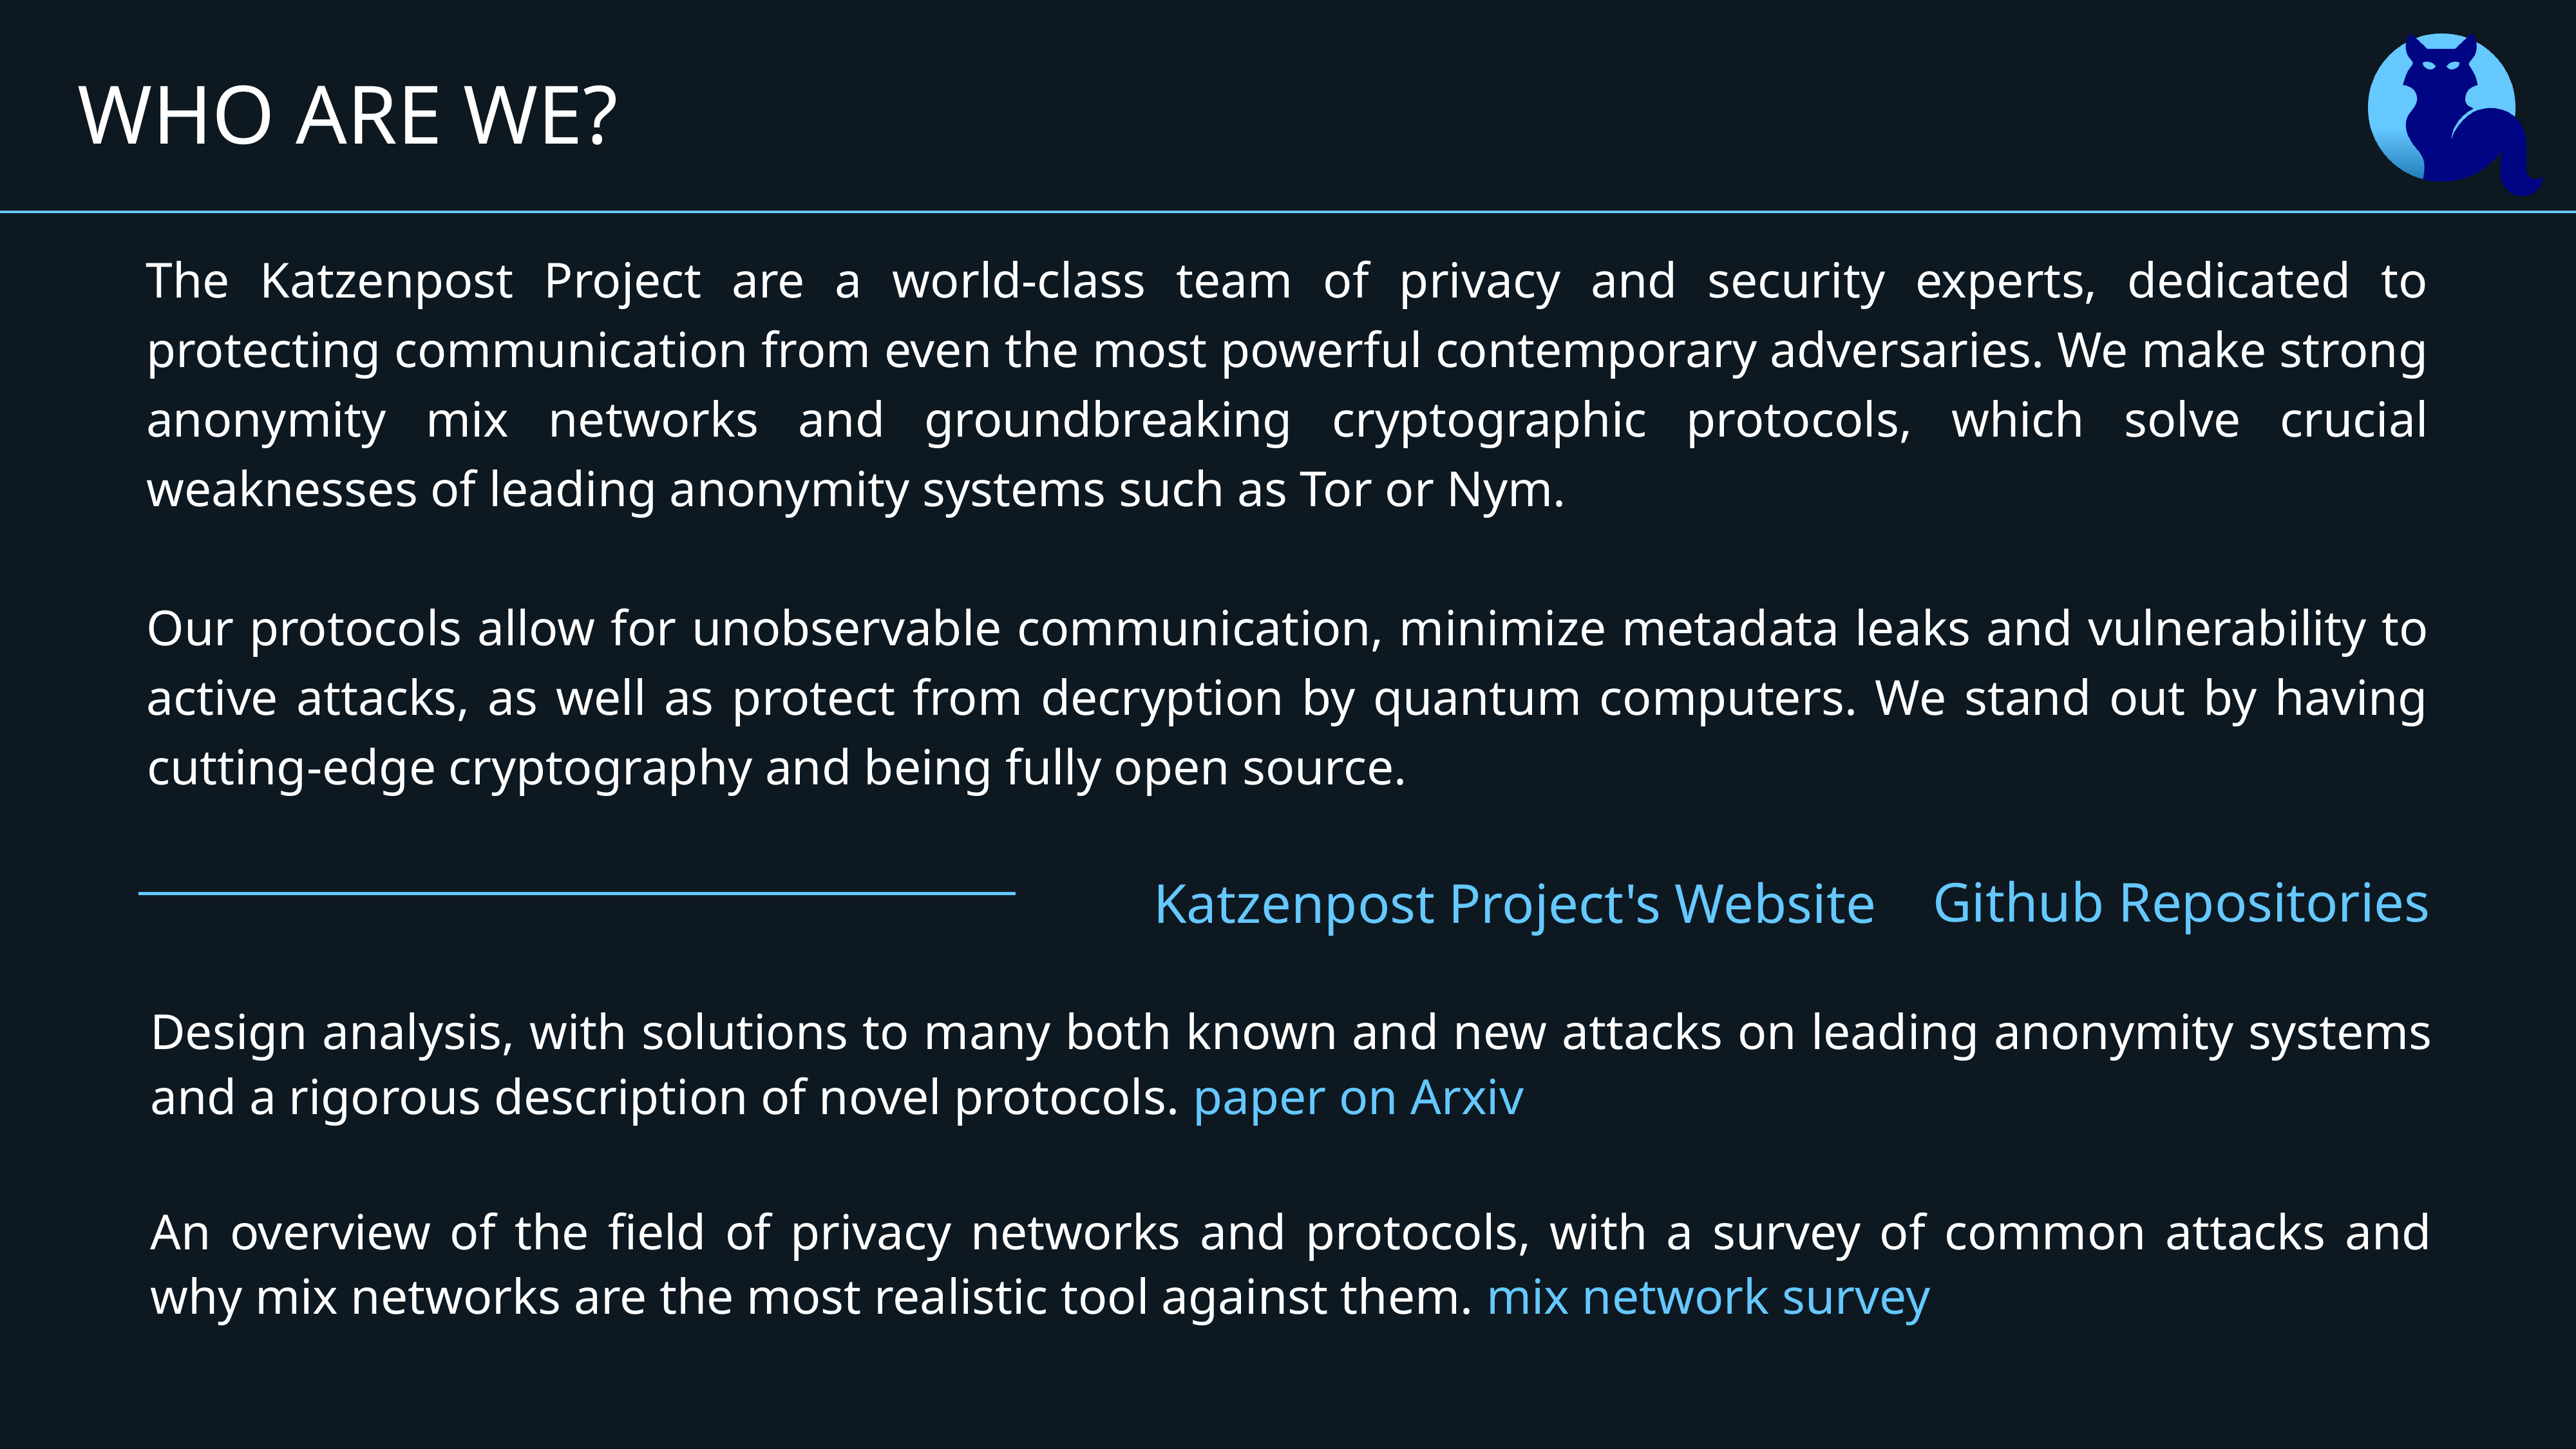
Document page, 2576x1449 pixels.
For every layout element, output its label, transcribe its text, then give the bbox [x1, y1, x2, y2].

list Design analysis, with solutions to many both known and new attacks on leading anonymity systems and a rigorous description of novel protocols. paper on Arxiv An overview of the field of privacy networks and protocols, with a survey of common attacks and why mix networks are the most realistic tool against them. mix network survey [145, 990, 2439, 1315]
picture [2367, 24, 2544, 202]
list The Katzenpost Project are a world-class team of privacy and security experts, dedicated to protecting communication from even the most powerful contemporary adversaries. We make strong anonymity mix networks and groundbreaking cryptographic protocols, which solve crucial weaknesses of leading anonymity systems such as Tor or Nym. Our protocols allow for unobservable communication, minimize metadata leaks and vulnerability to active attacks, as well as protect from decryption by quantum computers. We stand out by having cutting-edge cryptography and being fully open source. Katzenpost Project's Website Github Repositories [140, 229, 2436, 532]
list WHO ARE WE? [72, 48, 2198, 169]
